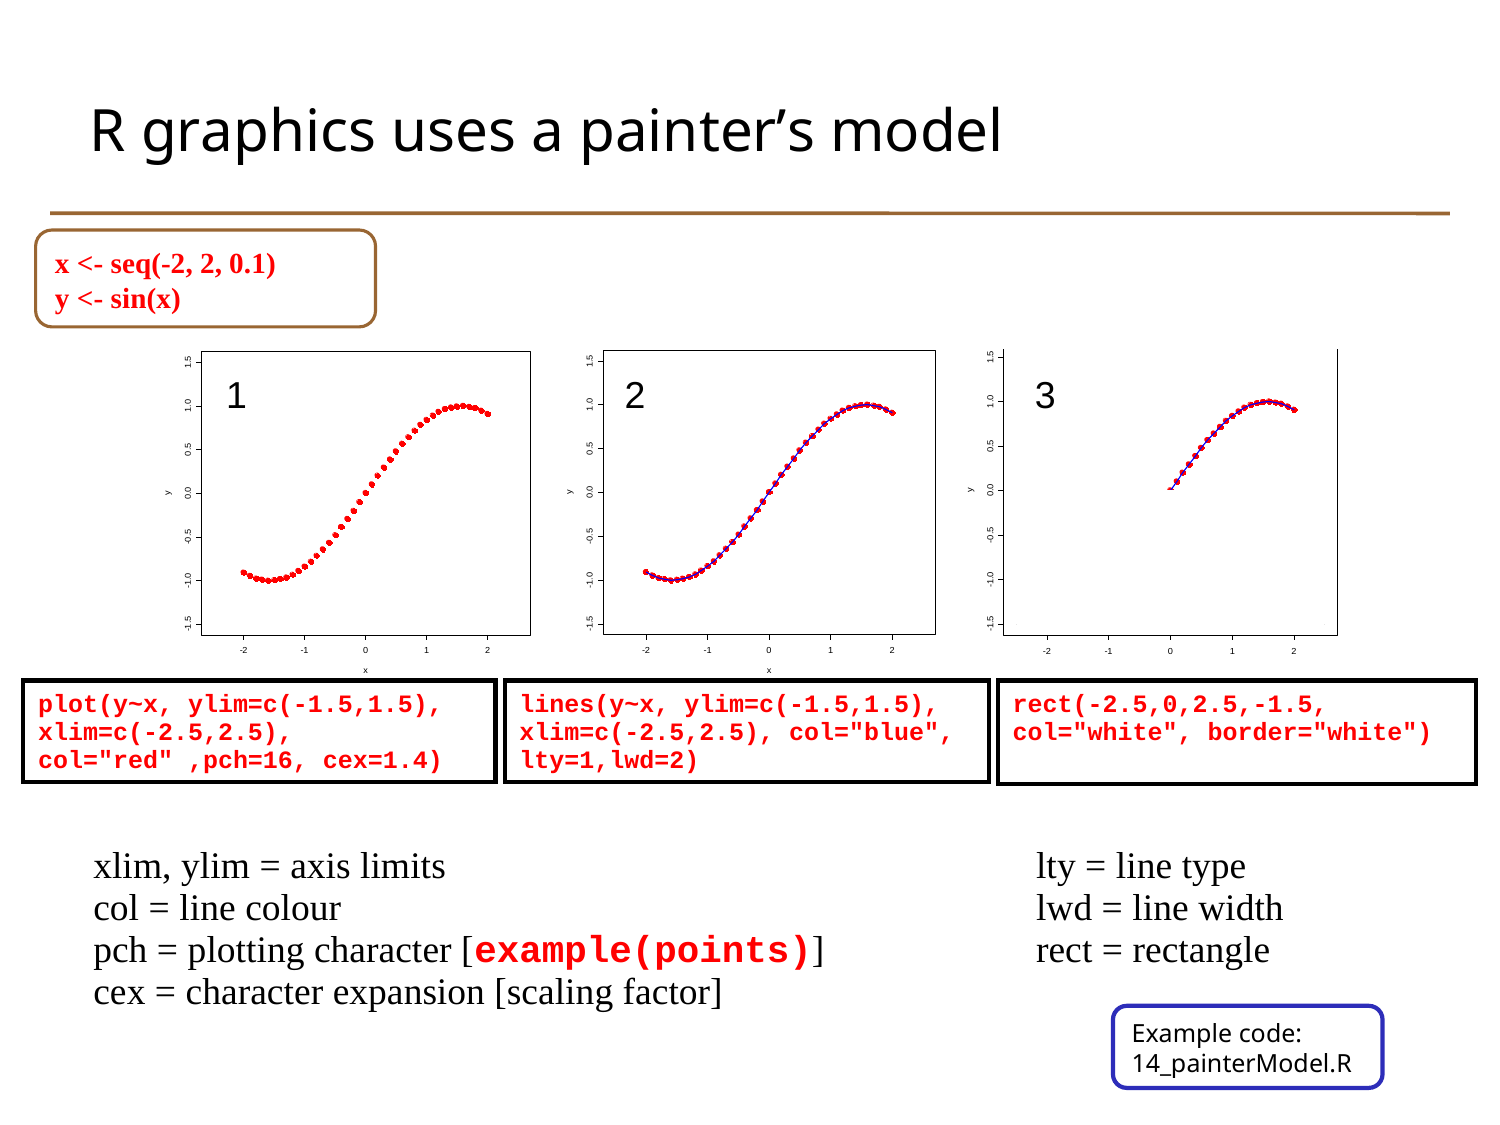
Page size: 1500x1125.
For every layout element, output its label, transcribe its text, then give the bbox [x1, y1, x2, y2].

text_box lines(y~x, ylim=c(-1.5,1.5), xlim=c(-2.5,2.5), col="blue", lty=1,lwd=2) [504, 680, 989, 782]
text_box rect(-2.5,0,2.5,-1.5, col="white", border="white") [997, 680, 1477, 784]
picture [159, 349, 537, 673]
text_box R graphics uses a painter’s model [75, 68, 1425, 256]
text_box xlim, ylim = axis limits col = line colour pch = plotting character [example(points)] cex = character expansion [scaling factor] [78, 834, 840, 1021]
text_box Example code: 14_painterModel.R [1112, 1005, 1383, 1088]
picture [560, 349, 939, 680]
text_box 3 [1019, 363, 1071, 425]
text_box 1 [211, 363, 262, 425]
picture [961, 349, 1340, 663]
text_box 2 [609, 363, 661, 425]
text_box lty = line type lwd = line width rect = rectangle [1021, 834, 1299, 1021]
text_box x <- seq(-2, 2, 0.1) y <- sin(x) [35, 230, 376, 327]
text_box plot(y~x, ylim=c(-1.5,1.5), xlim=c(-2.5,2.5), col="red" ,pch=16, cex=1.4) [23, 680, 496, 782]
